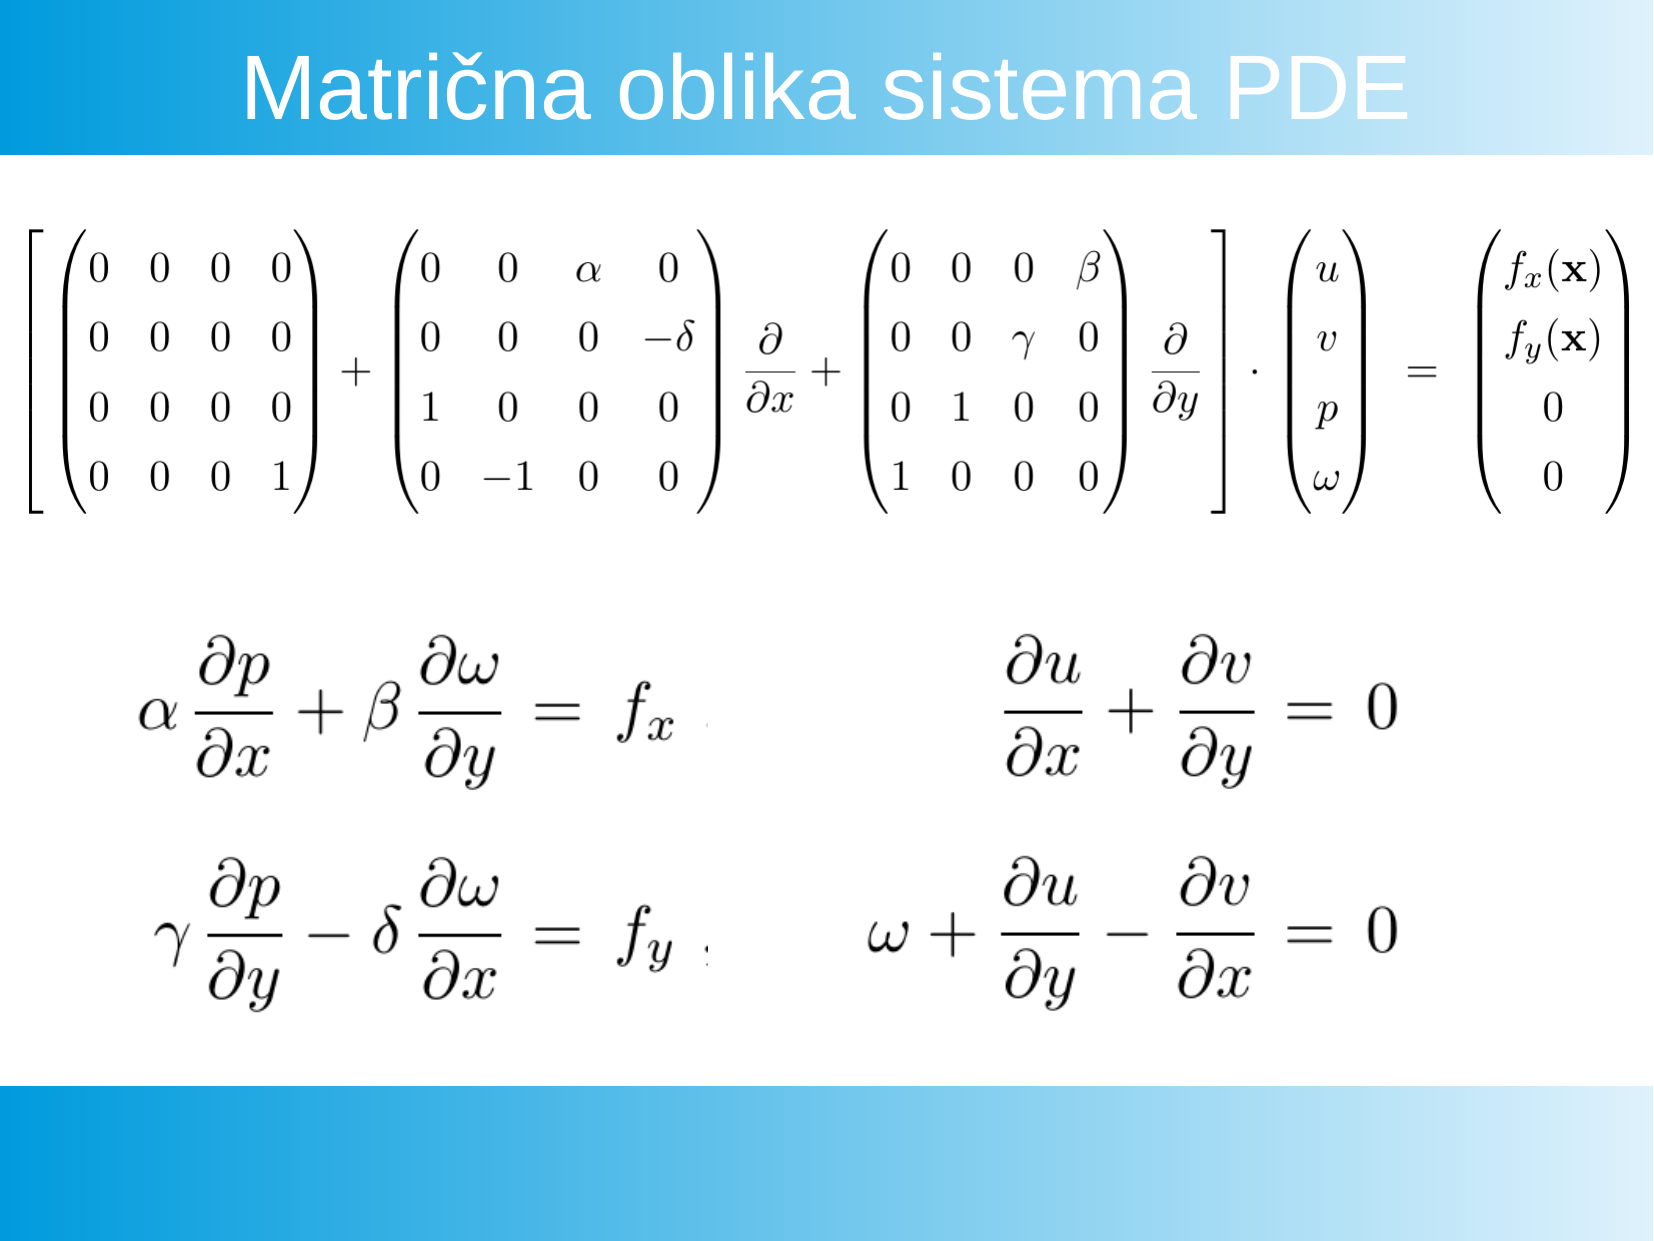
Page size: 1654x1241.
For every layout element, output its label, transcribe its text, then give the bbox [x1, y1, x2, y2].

picture [826, 614, 1427, 1036]
picture [0, 200, 1654, 544]
title Matrična oblika sistema PDE [82, 35, 1571, 141]
picture [106, 621, 708, 1028]
